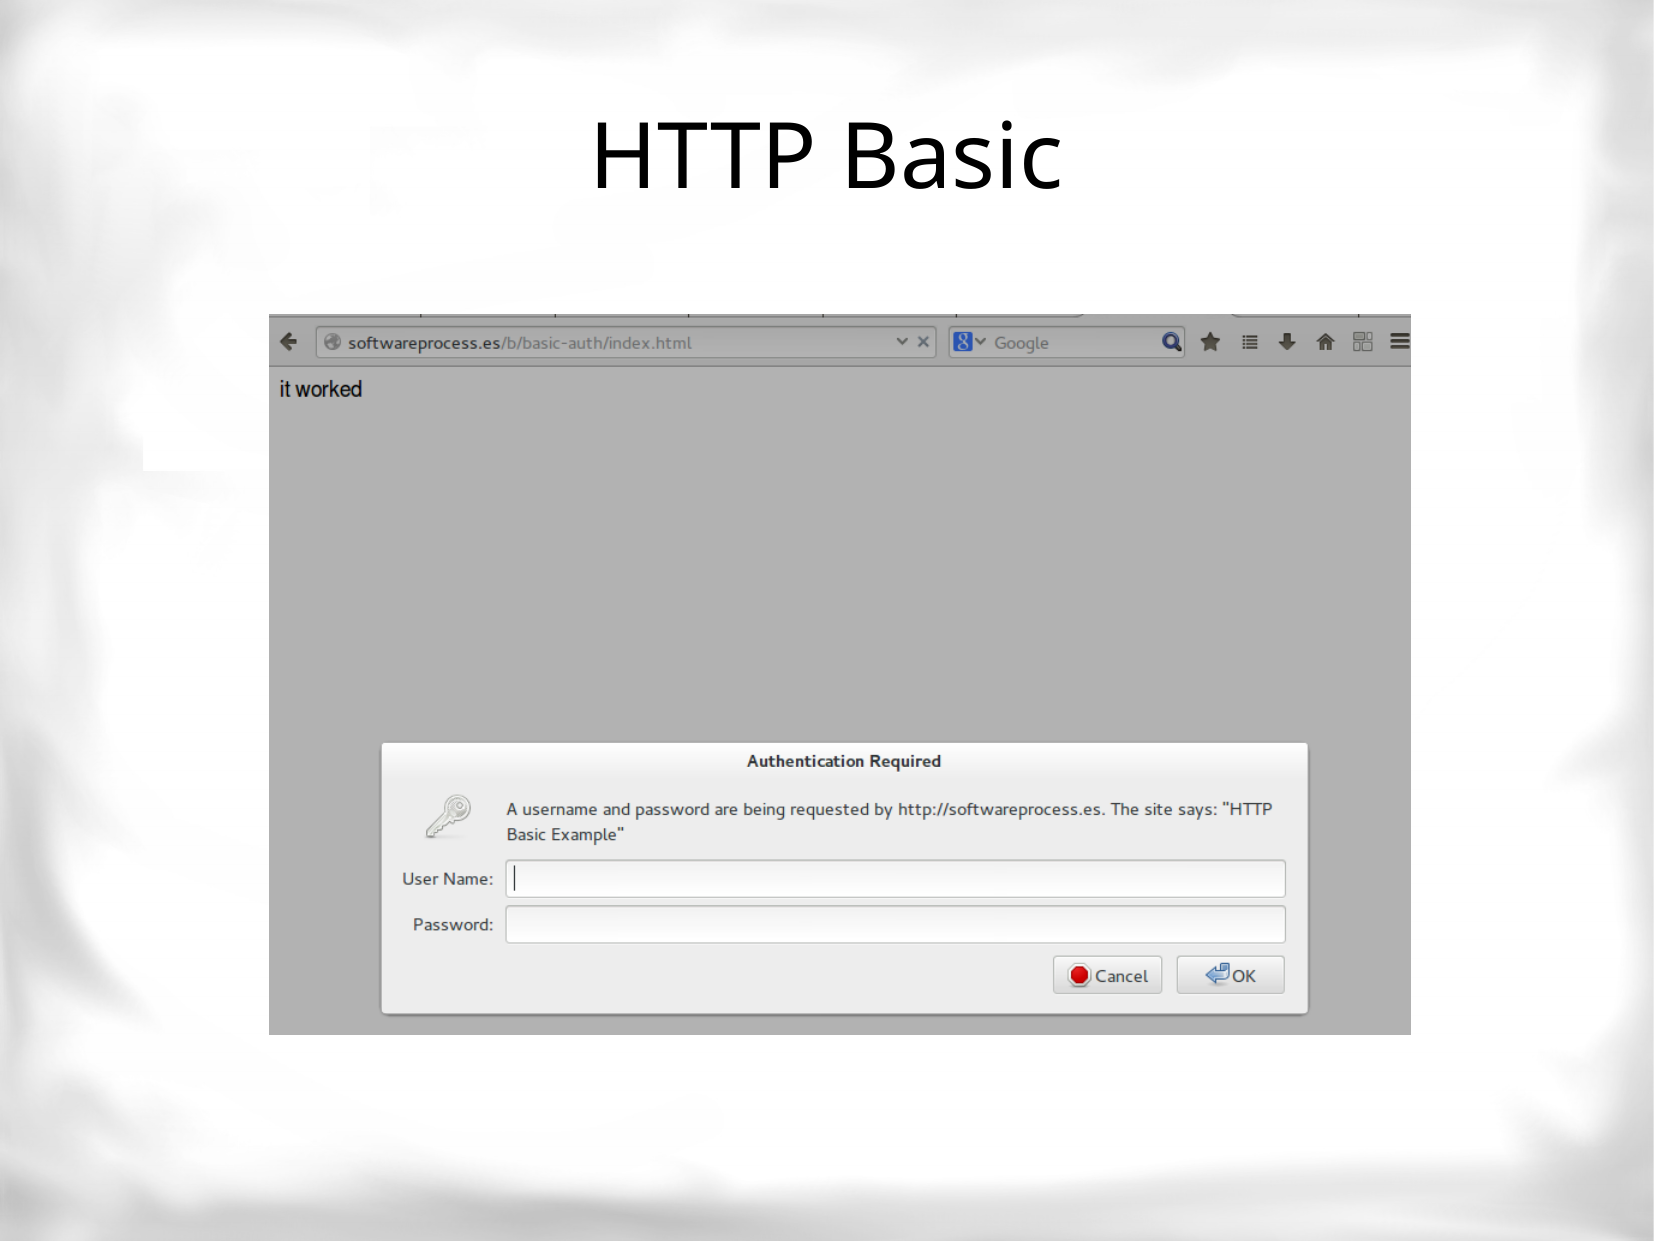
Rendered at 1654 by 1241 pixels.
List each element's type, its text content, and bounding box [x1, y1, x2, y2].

title HTTP Basic [82, 49, 1571, 257]
picture [0, 0, 1654, 1241]
